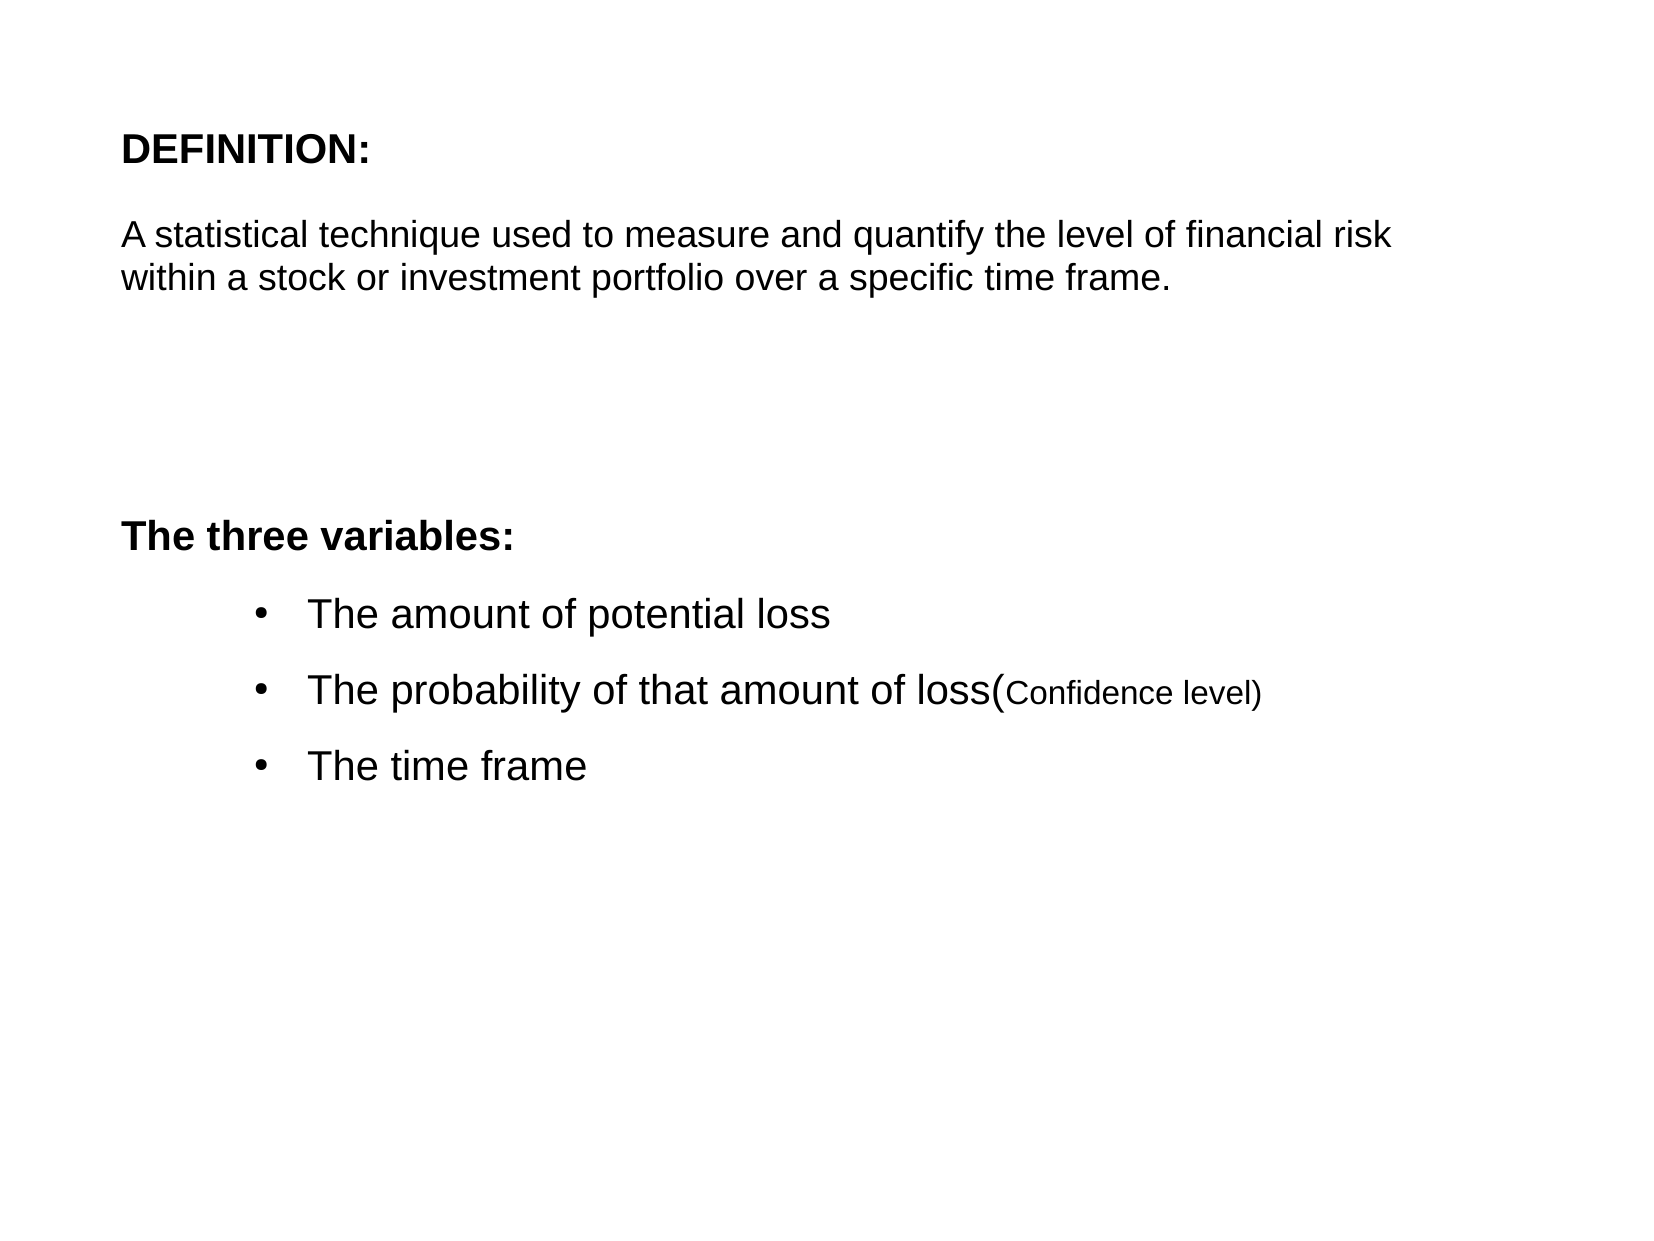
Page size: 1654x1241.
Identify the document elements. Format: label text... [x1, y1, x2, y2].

text_box The three variables: [106, 505, 969, 567]
text_box DEFINITION: A statistical technique used to measure and quantify the level of financial risk within a stock or investment portfolio over a specific time frame. [106, 118, 1512, 348]
list The amount of potential loss The probability of that amount of loss(Confidence level) The time frame [236, 590, 1654, 1241]
